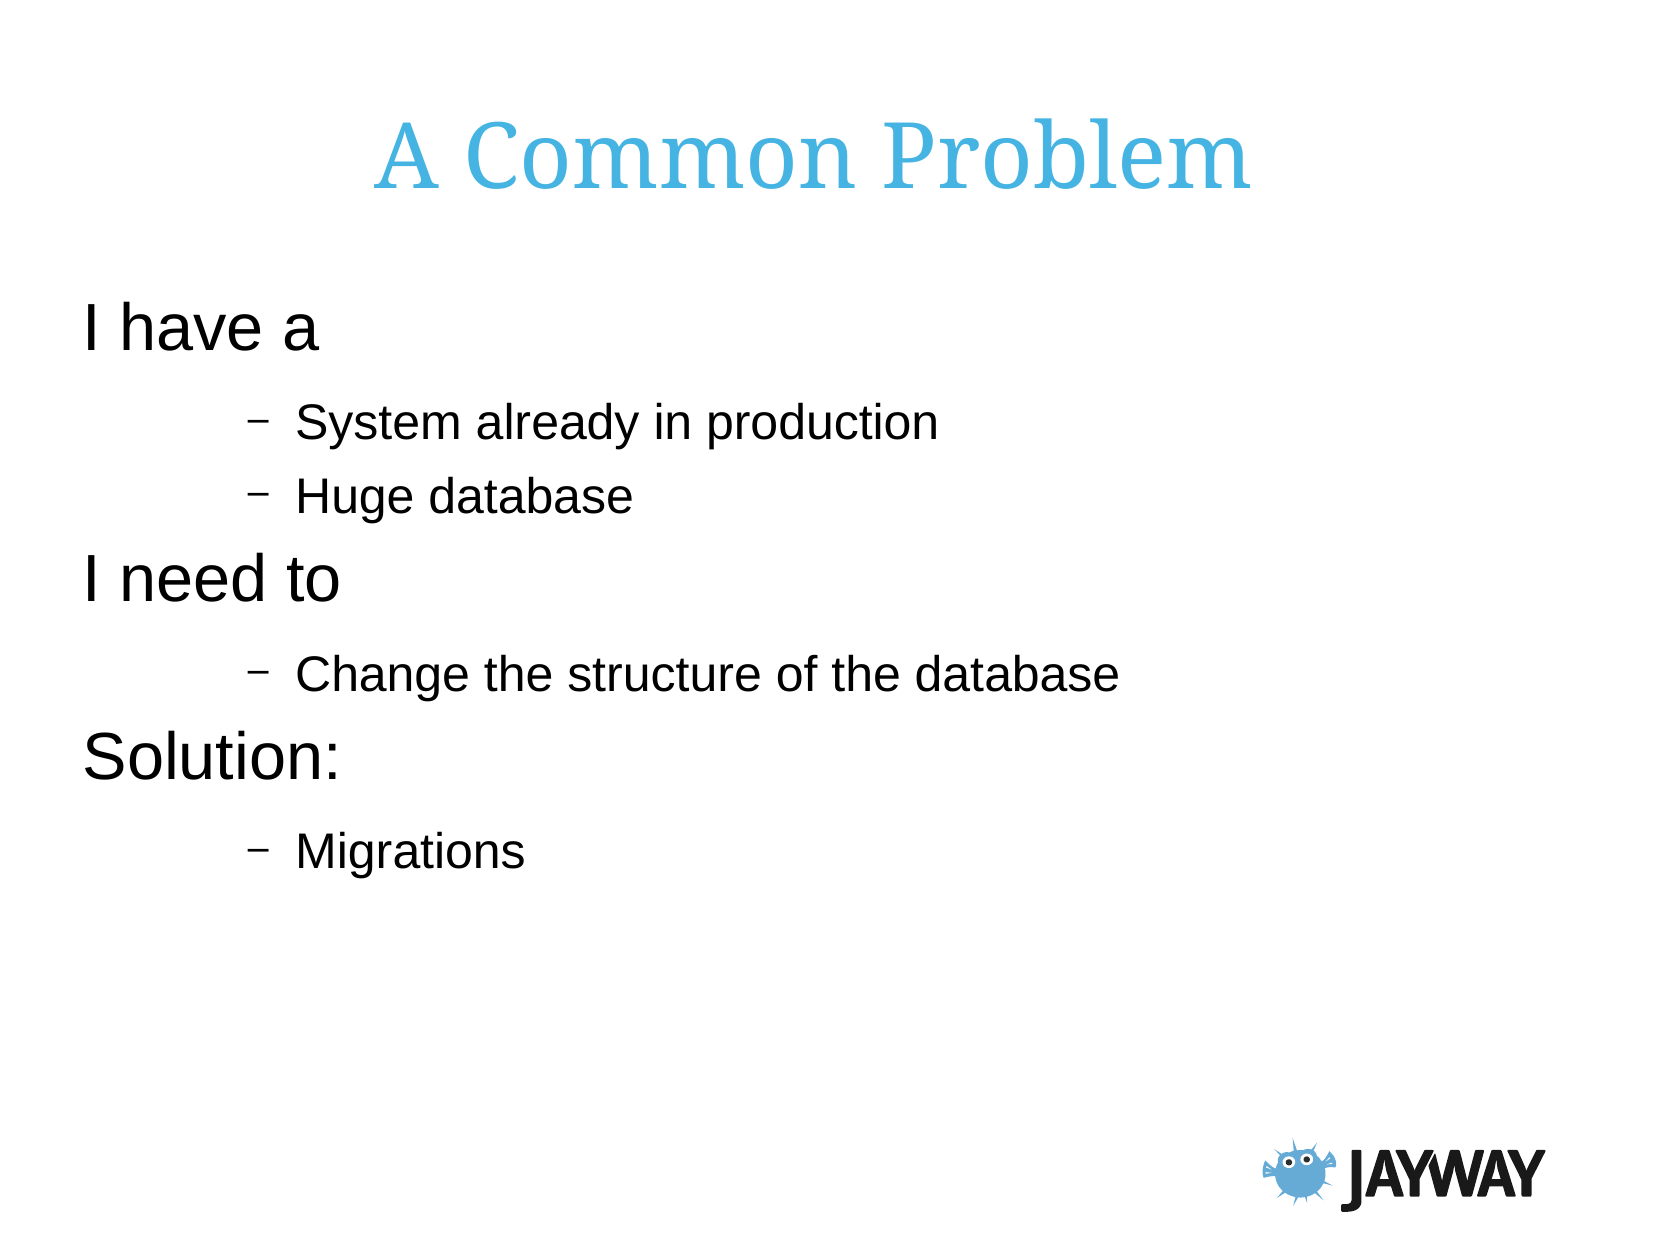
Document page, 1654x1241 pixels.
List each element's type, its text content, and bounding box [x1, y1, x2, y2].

title A Common Problem [82, 56, 1571, 250]
list I have a System already in production Huge database I need to Change the structure of the database Solution: Migrations [82, 290, 1571, 1109]
